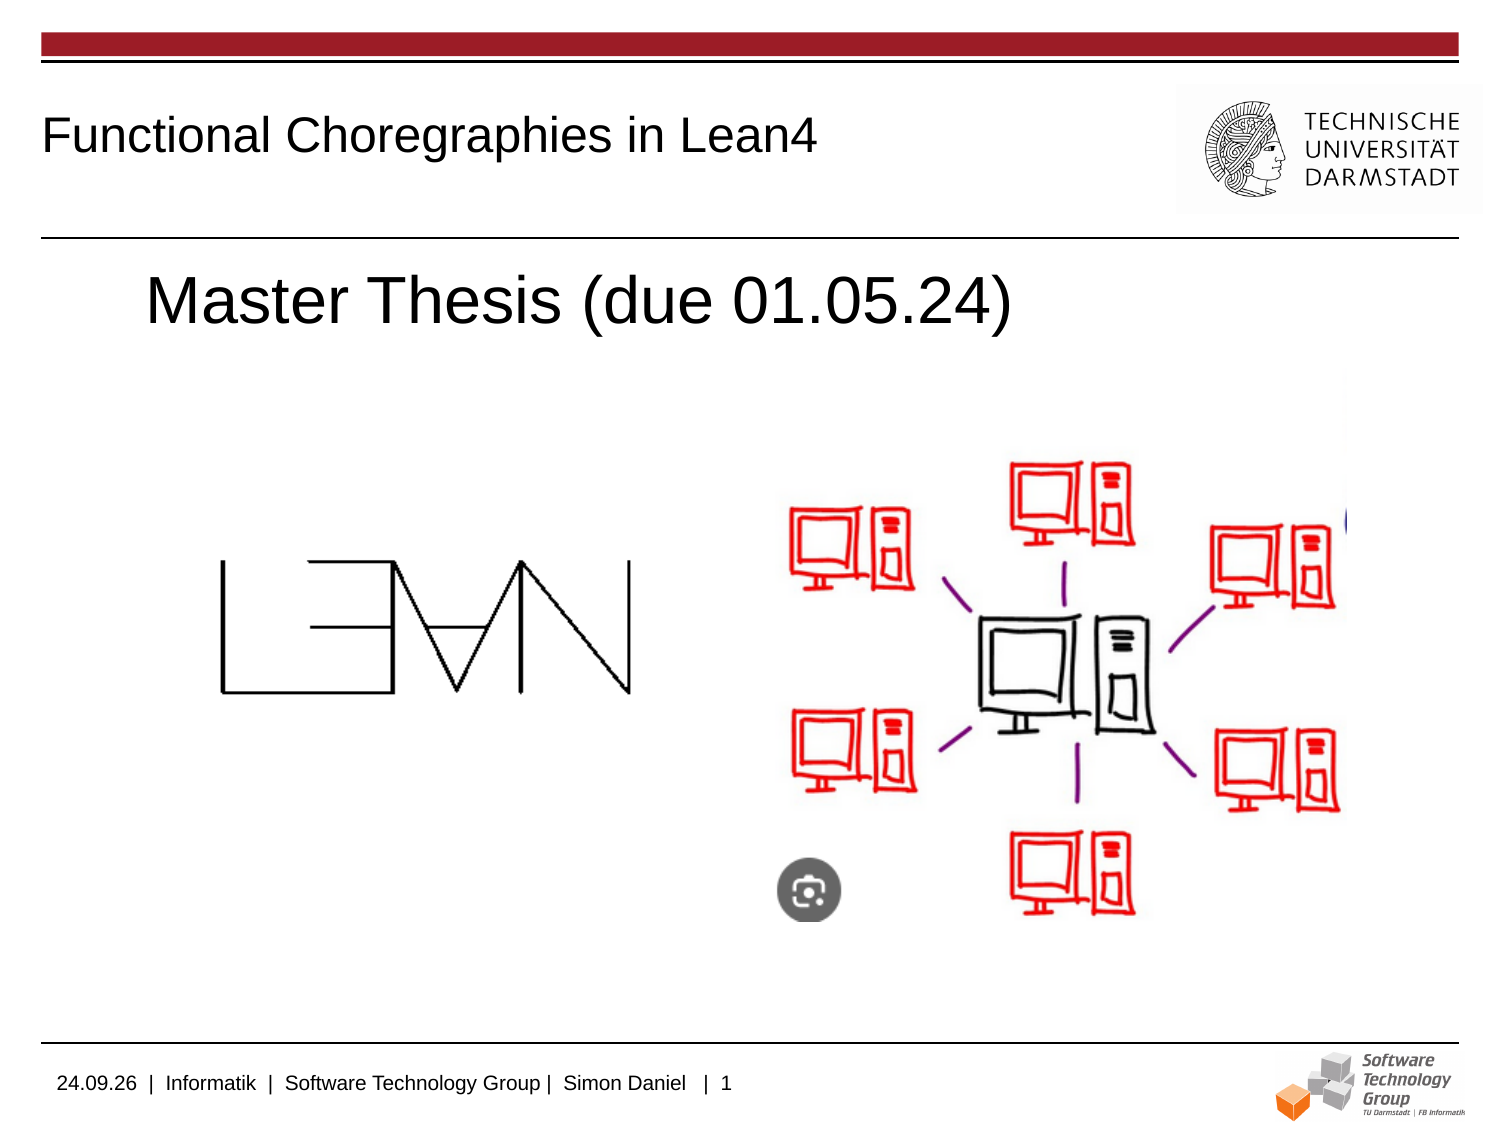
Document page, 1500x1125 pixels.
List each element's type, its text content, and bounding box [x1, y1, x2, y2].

title Functional Choregraphies in Lean4 [41, 60, 1131, 211]
picture [1275, 1051, 1465, 1122]
picture [764, 368, 1347, 922]
picture [212, 413, 641, 842]
list Master Thesis (due 01.05.24) [75, 263, 1425, 916]
